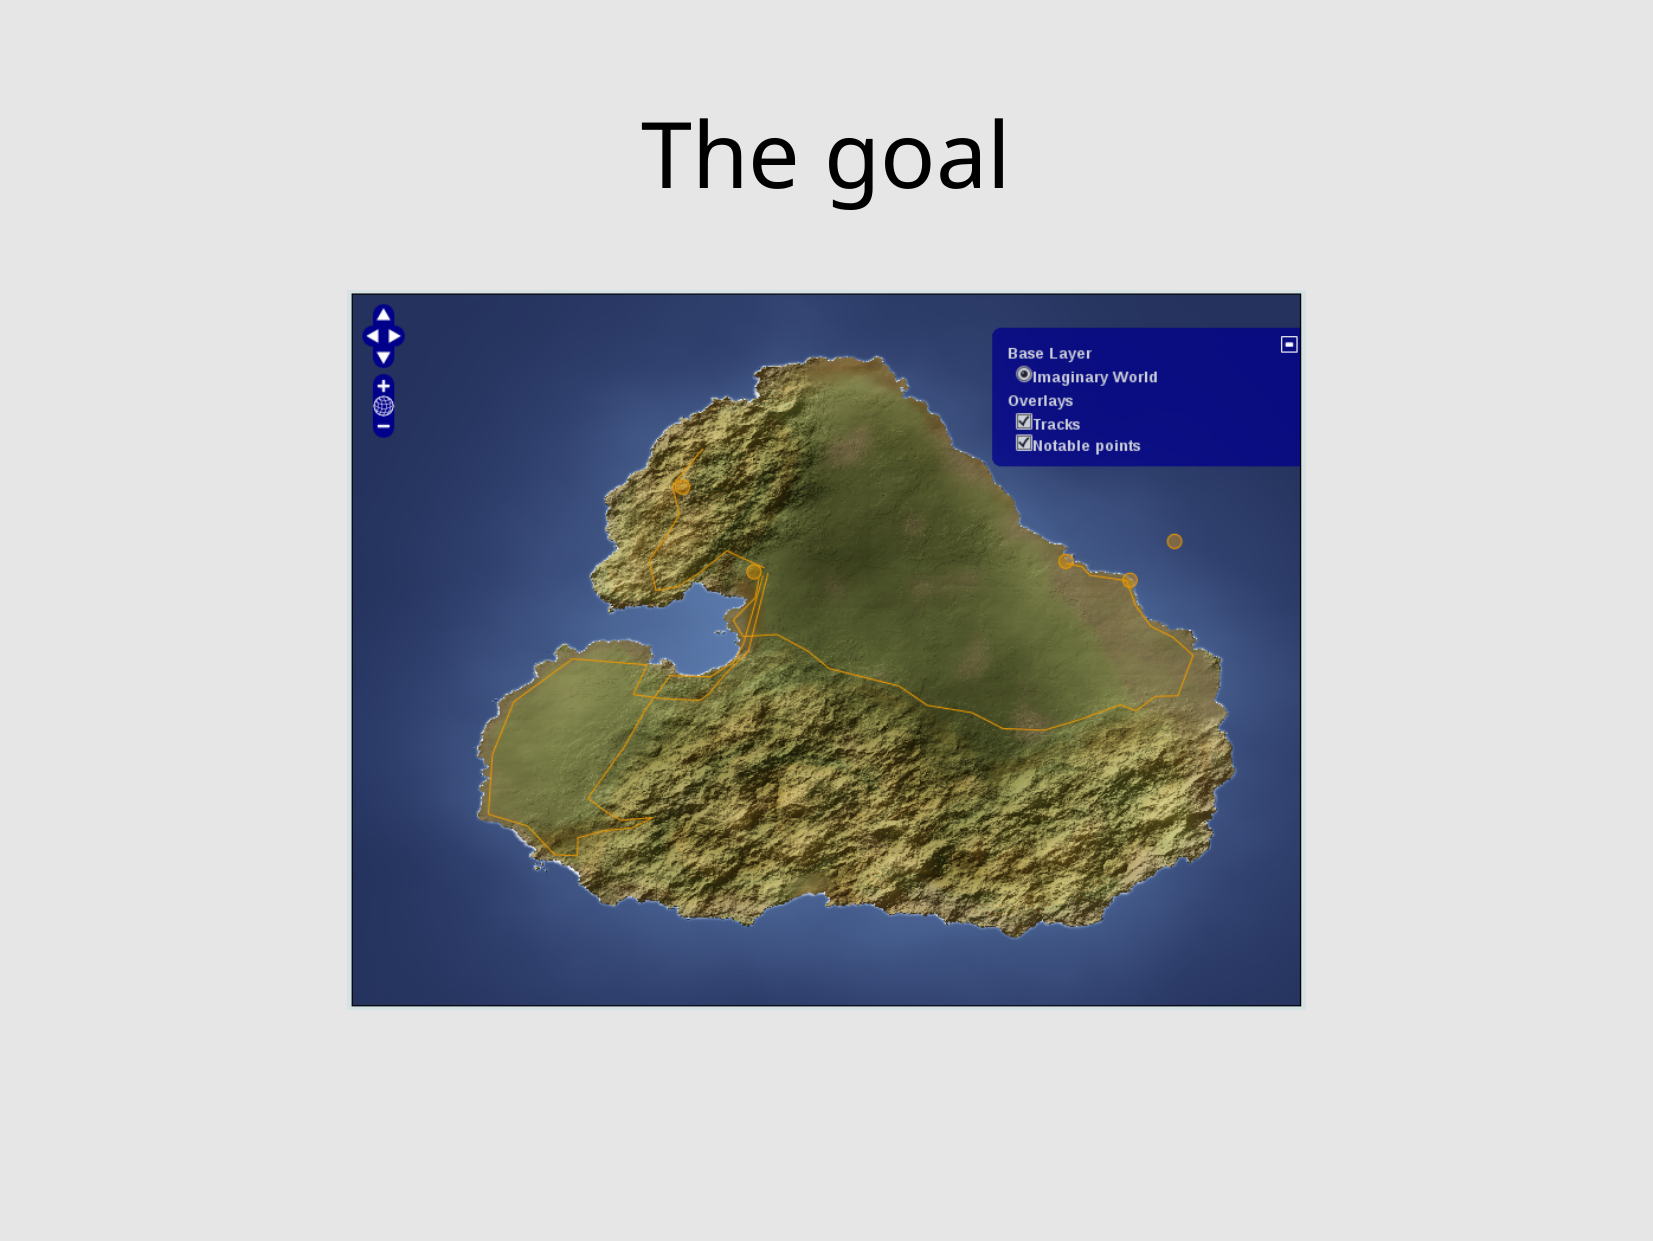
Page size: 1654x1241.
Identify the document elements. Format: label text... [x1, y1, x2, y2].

picture [347, 290, 1306, 1010]
title The goal [82, 49, 1571, 257]
